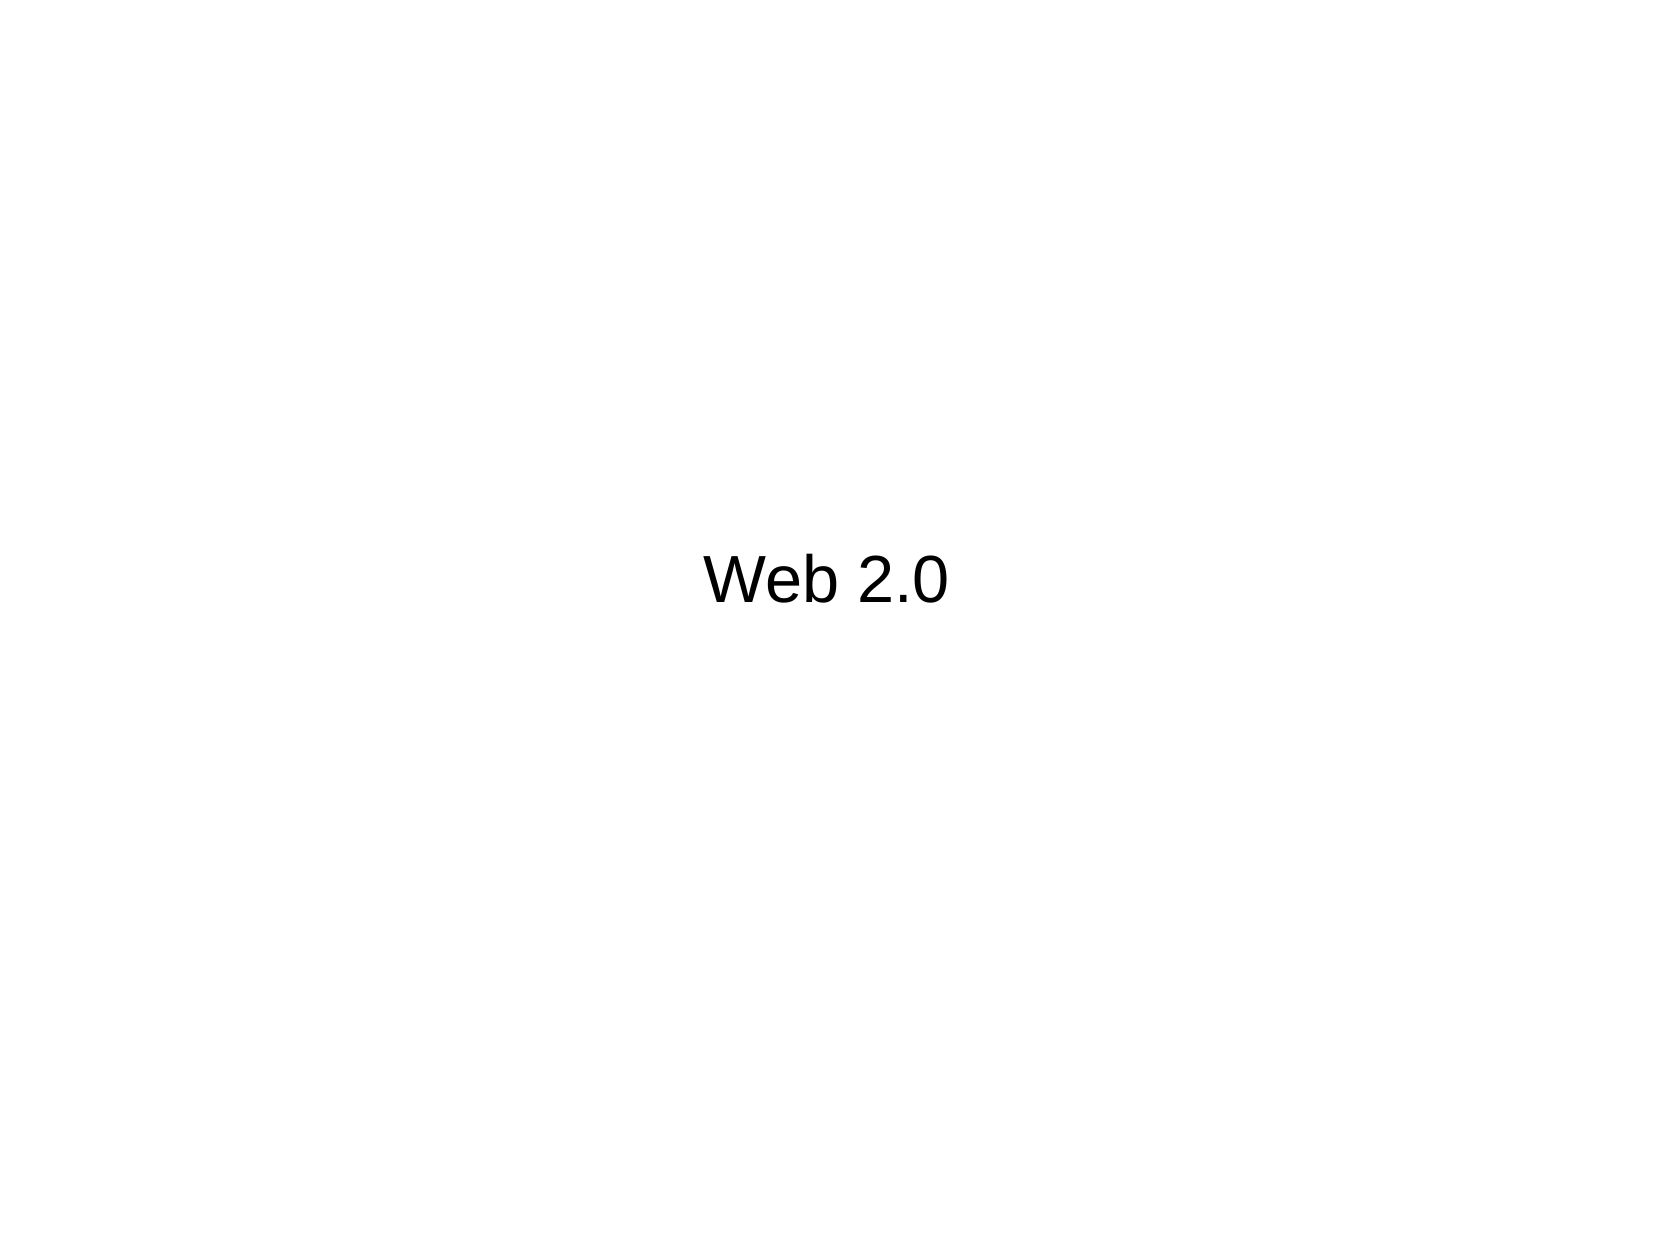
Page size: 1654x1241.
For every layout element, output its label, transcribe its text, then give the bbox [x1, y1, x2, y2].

subtitle Web 2.0 [82, 49, 1571, 1109]
